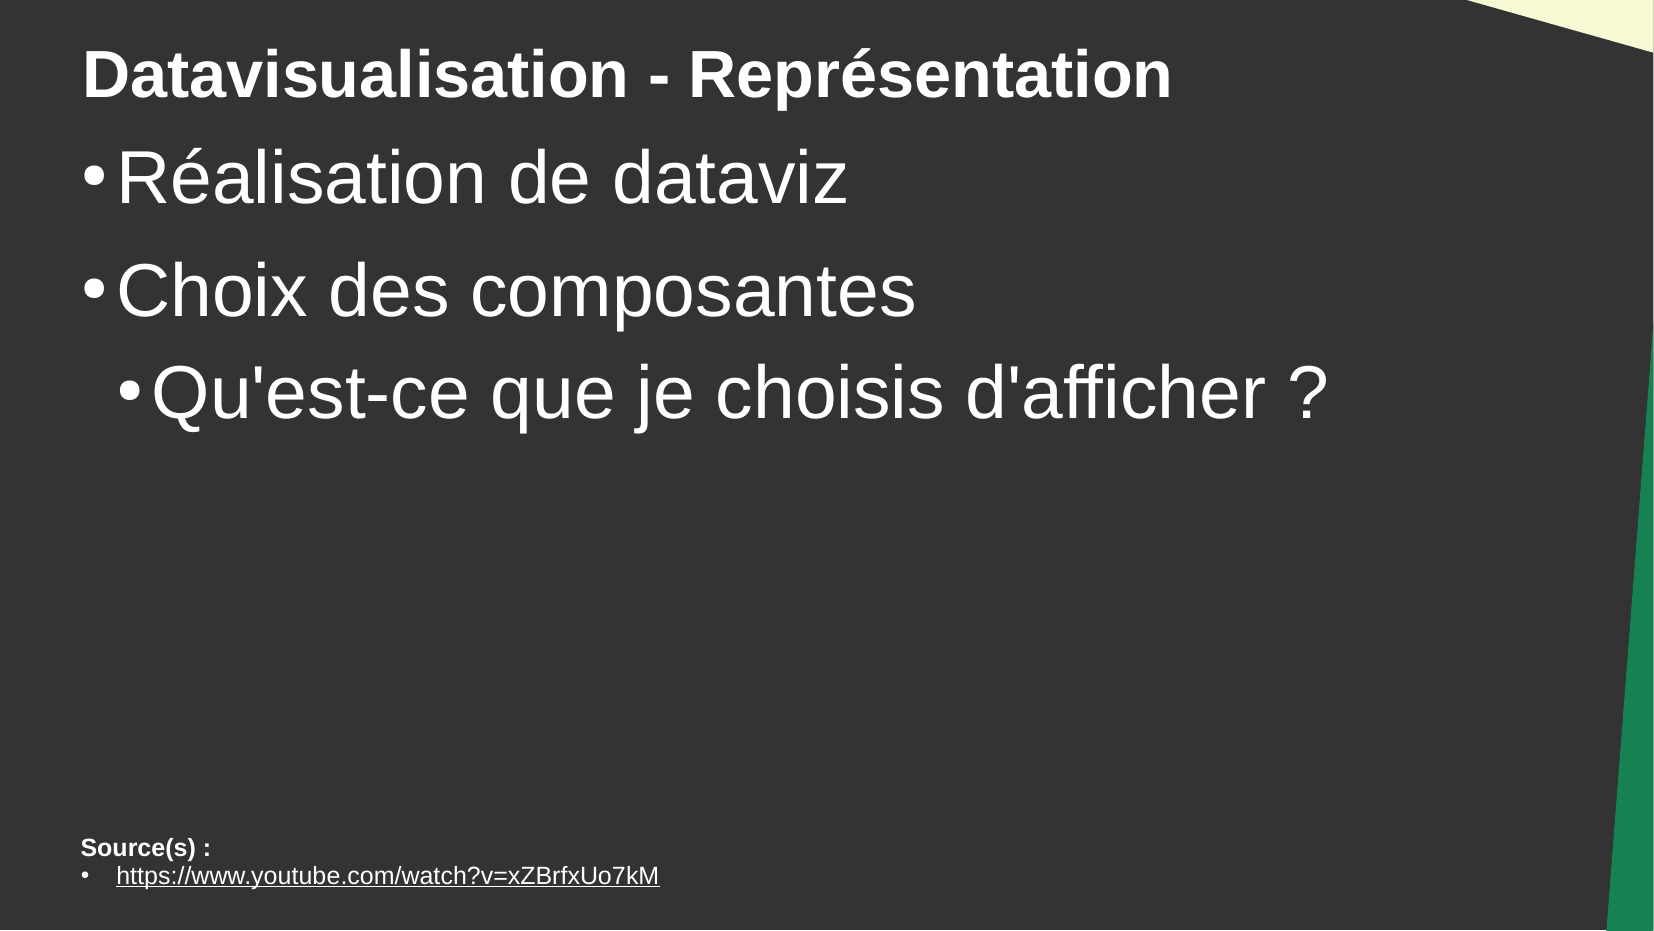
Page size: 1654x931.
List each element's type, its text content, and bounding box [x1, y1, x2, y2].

text_box [1466, 0, 1654, 53]
list Réalisation de dataviz Choix des composantes Qu'est-ce que je choisis d'afficher ? [80, 135, 1560, 762]
text_box [1606, 315, 1654, 931]
title Datavisualisation - Représentation [82, 37, 1571, 122]
text_box Source(s) : https://www.youtube.com/watch?v=xZBrfxUo7kM [65, 826, 1483, 926]
